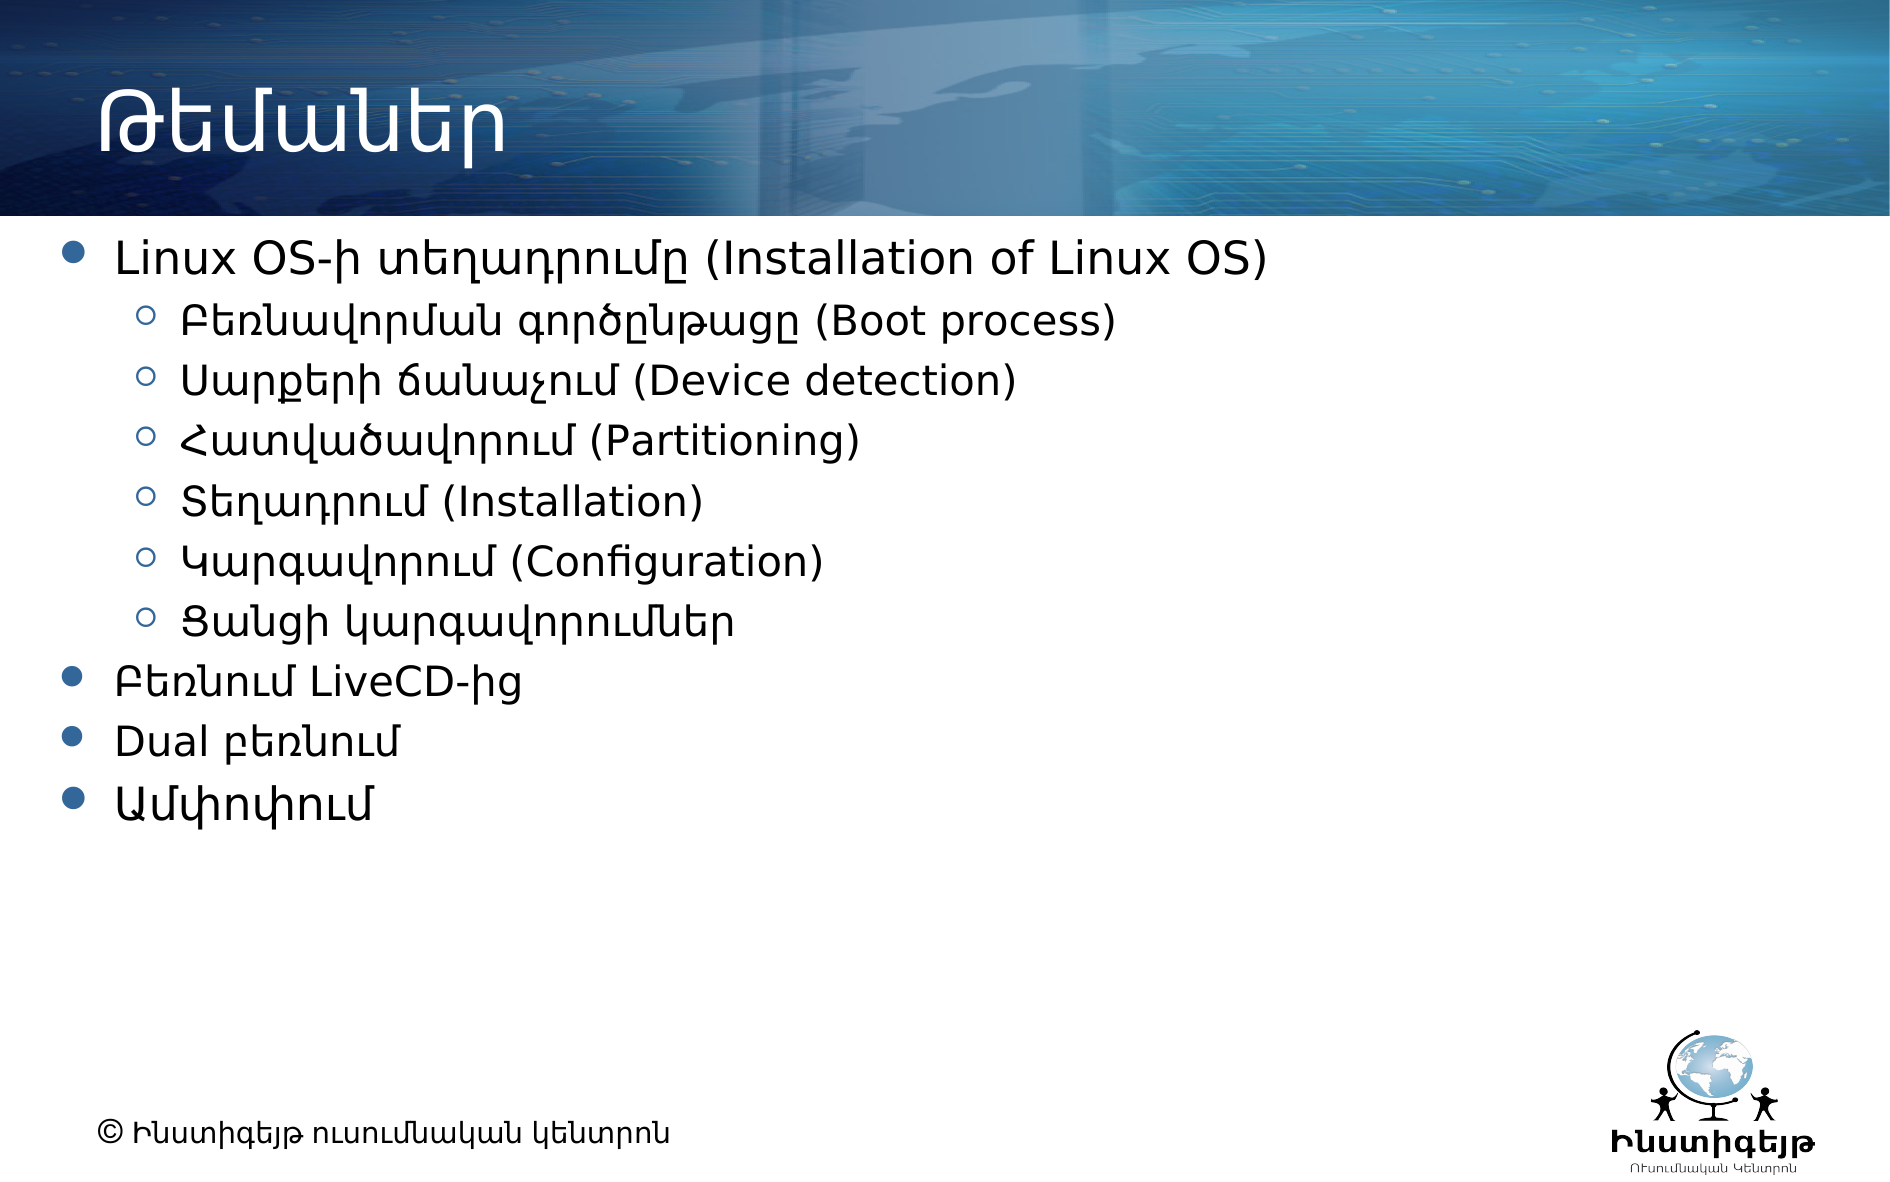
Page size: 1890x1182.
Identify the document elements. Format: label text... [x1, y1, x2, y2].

title Թեմաներ [94, 47, 1793, 217]
picture [1612, 1030, 1815, 1175]
picture [0, 0, 1890, 216]
list Linux OS-ի տեղադրումը (Installation of Linux OS) Բեռնավորման գործընթացը (Boot process) Սարքերի ճանաչում (Device detection) Հատվածավորում (Partitioning) Տեղադրում (Installation) Կարգավորում (Configuration) Ցանցի կարգավորումներ Բեռնում LiveCD-ից Dual բեռնում Ամփոփում [59, 236, 1831, 1016]
